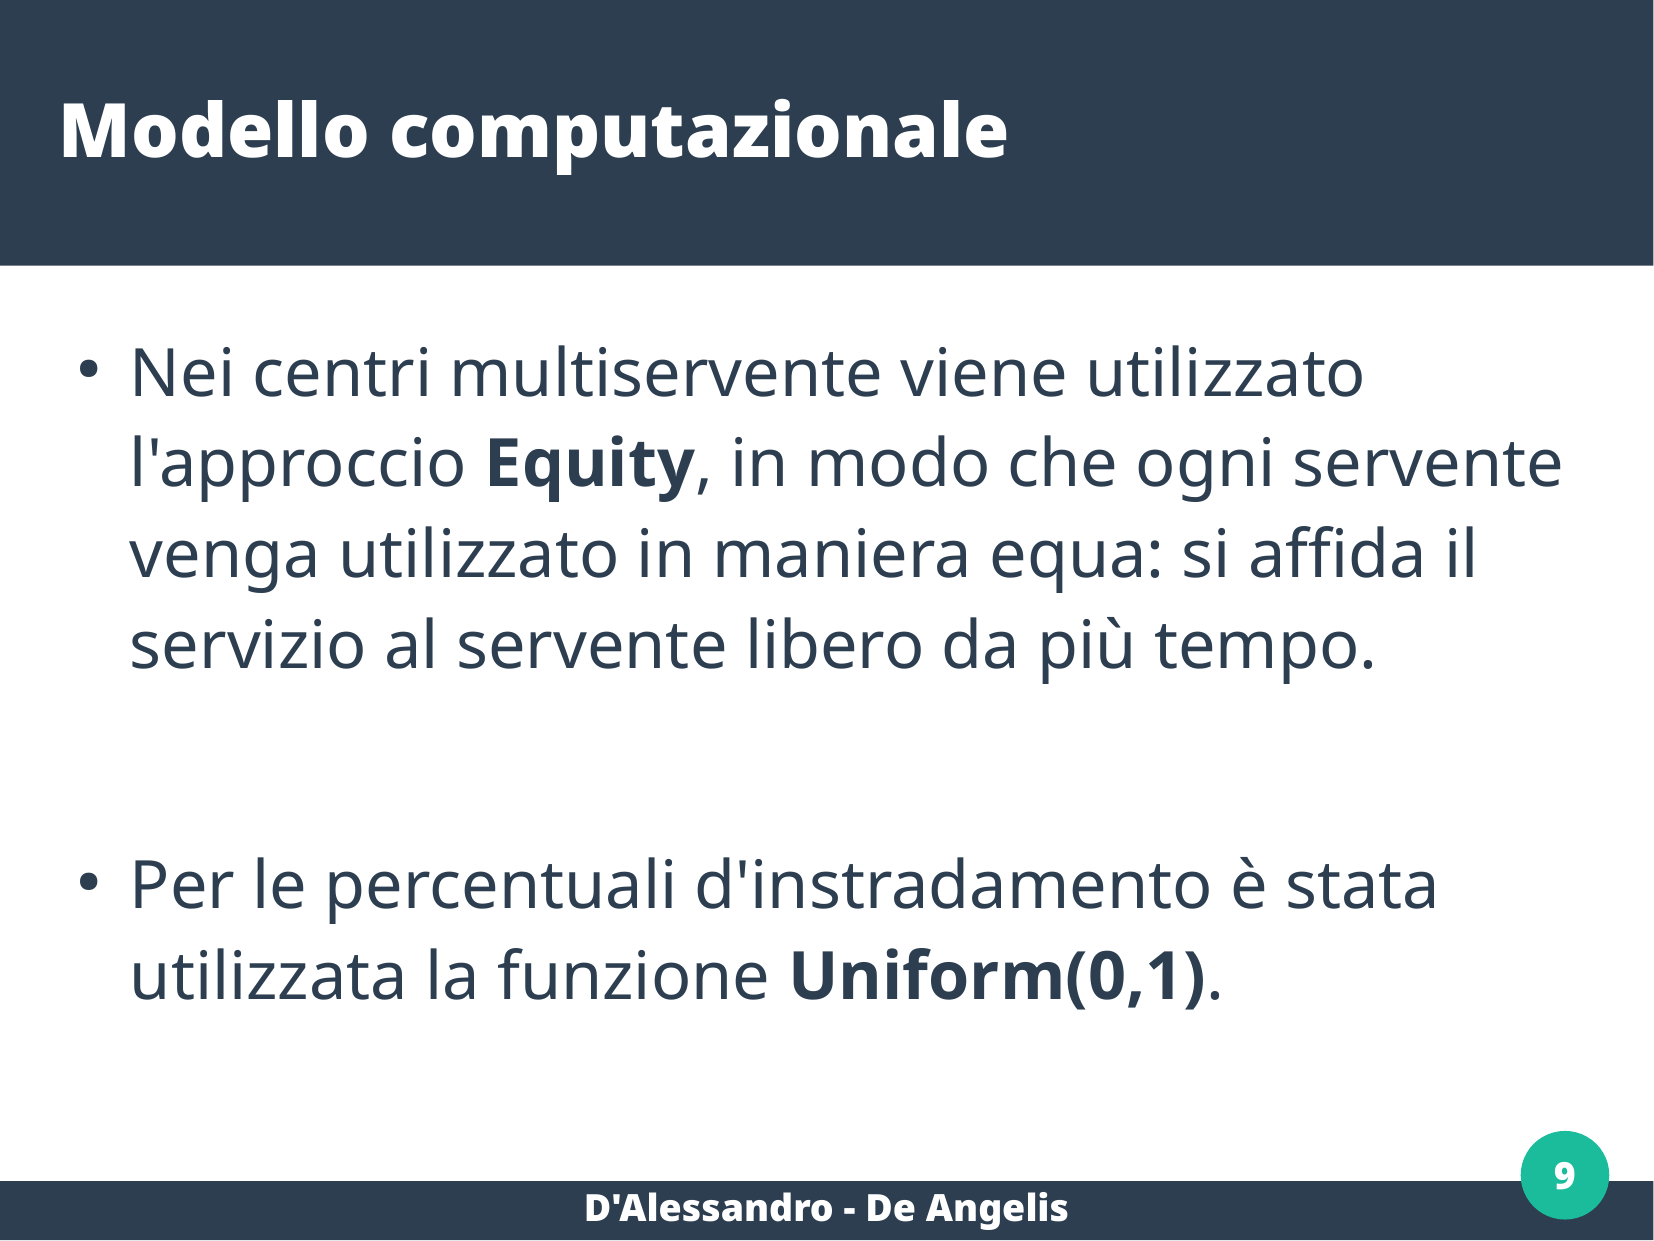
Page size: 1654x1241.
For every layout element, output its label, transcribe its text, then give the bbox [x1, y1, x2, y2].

title Modello computazionale [59, 49, 1595, 207]
list Nei centri multiservente viene utilizzato l'approccio Equity, in modo che ogni servente venga utilizzato in maniera equa: si affida il servizio al servente libero da più tempo. Per le percentuali d'instradamento è stata utilizzata la funzione Uniform(0,1). [59, 324, 1595, 1152]
